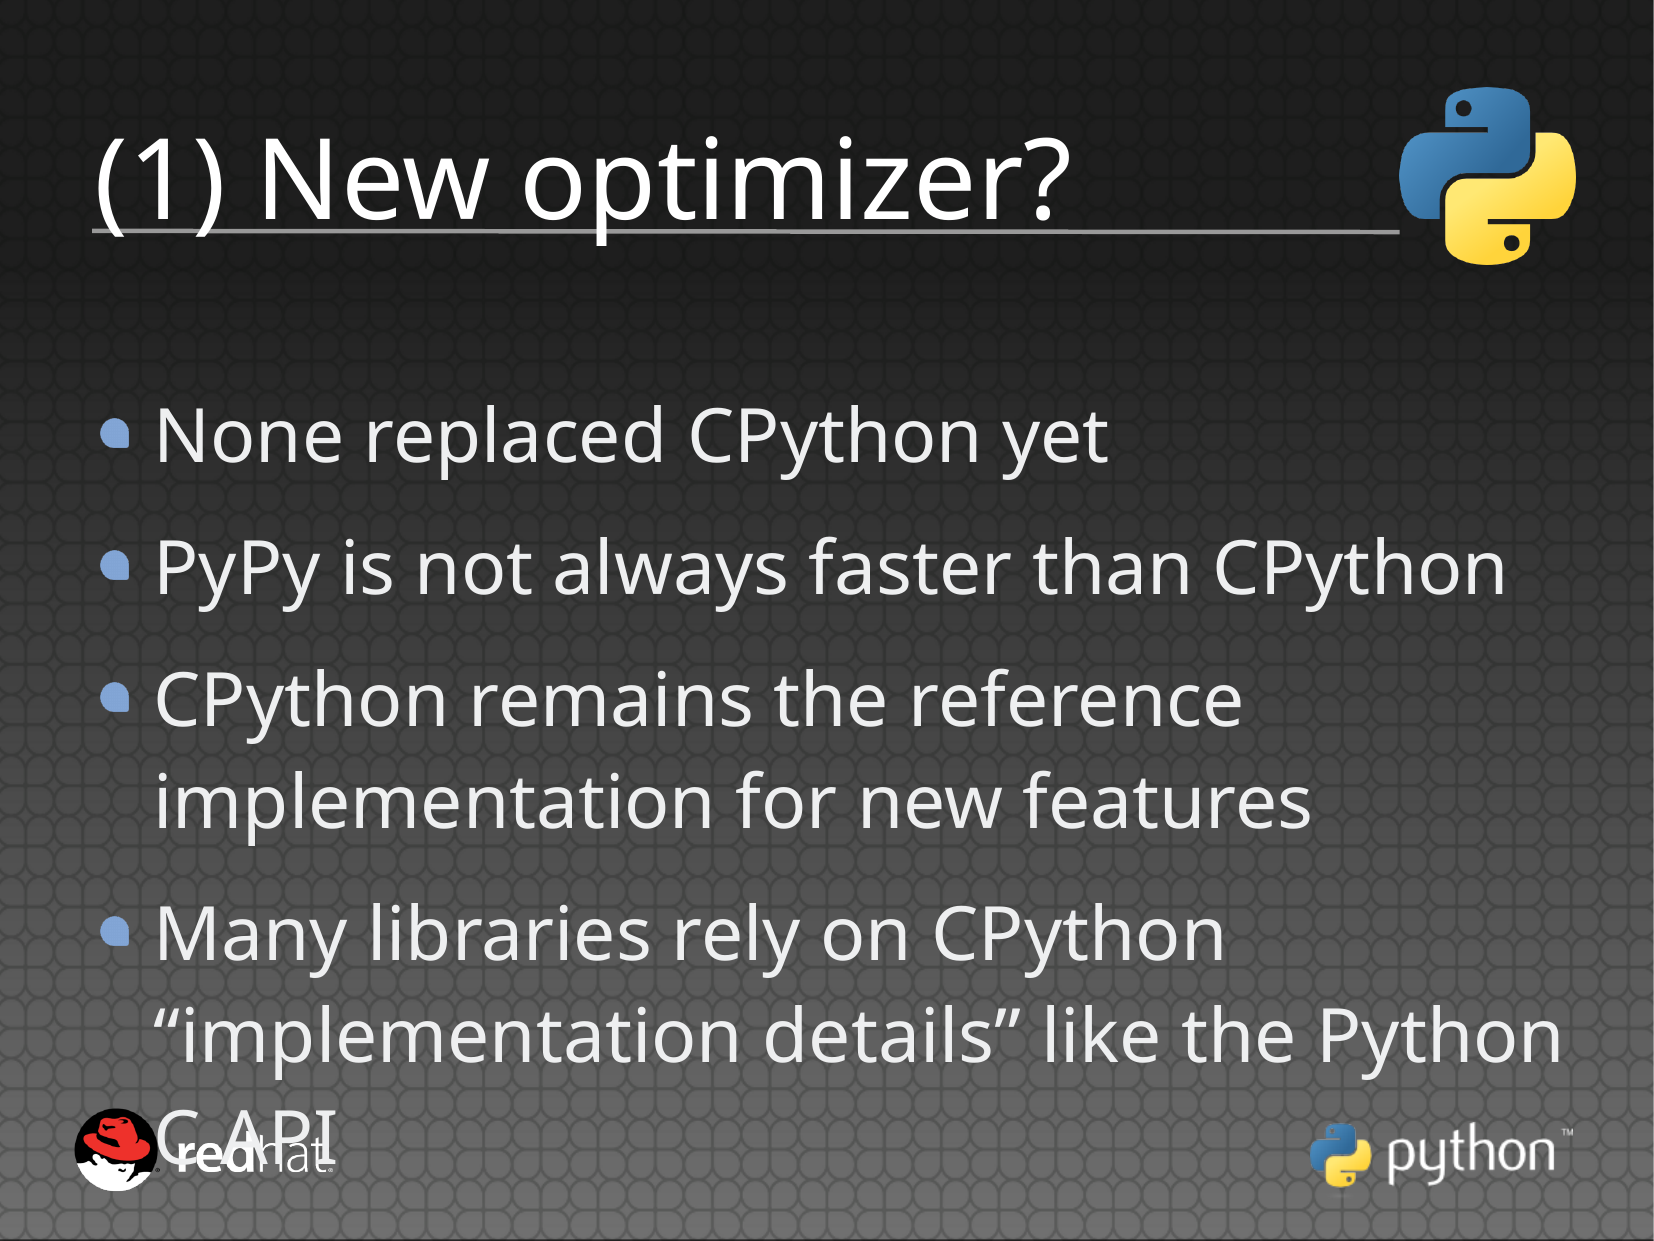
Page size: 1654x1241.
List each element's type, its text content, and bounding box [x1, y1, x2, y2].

title (1) New optimizer? [94, 100, 1426, 251]
picture [0, 0, 1654, 1241]
list None replaced CPython yet PyPy is not always faster than CPython CPython remains the reference implementation for new features Many libraries rely on CPython “implementation details” like the Python C API [82, 382, 1616, 1092]
